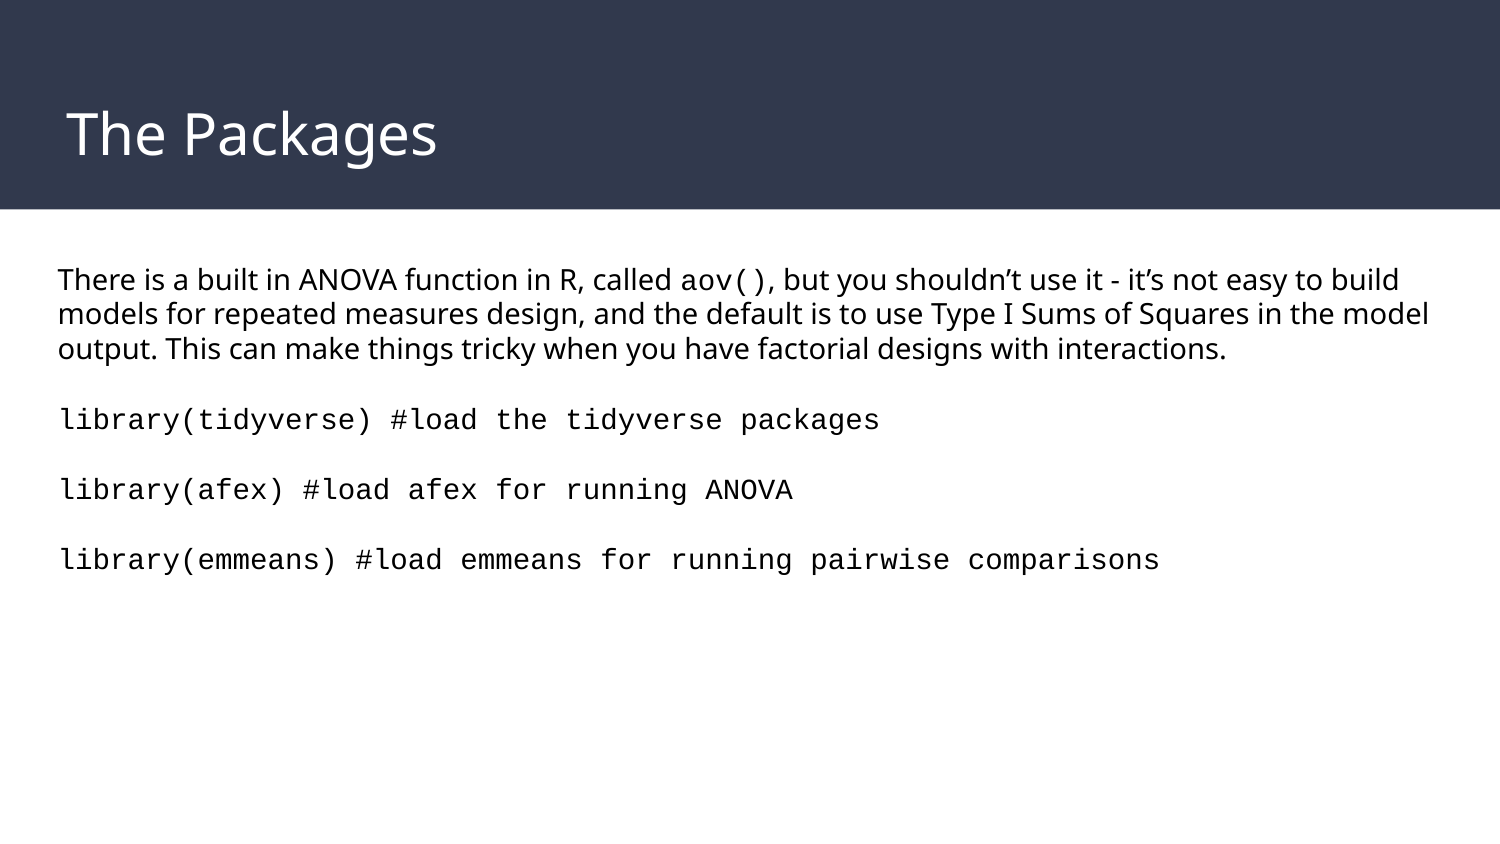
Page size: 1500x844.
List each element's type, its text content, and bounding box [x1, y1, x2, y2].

title The Packages [51, 82, 1449, 185]
text_box There is a built in ANOVA function in R, called aov(), but you shouldn’t use it - it’s not easy to build models for repeated measures design, and the default is to use Type I Sums of Squares in the model output. This can make things tricky when you have factorial designs with interactions. library(tidyverse) #load the tidyverse packages library(afex) #load afex for running ANOVA library(emmeans) #load emmeans for running pairwise comparisons [42, 245, 1458, 752]
